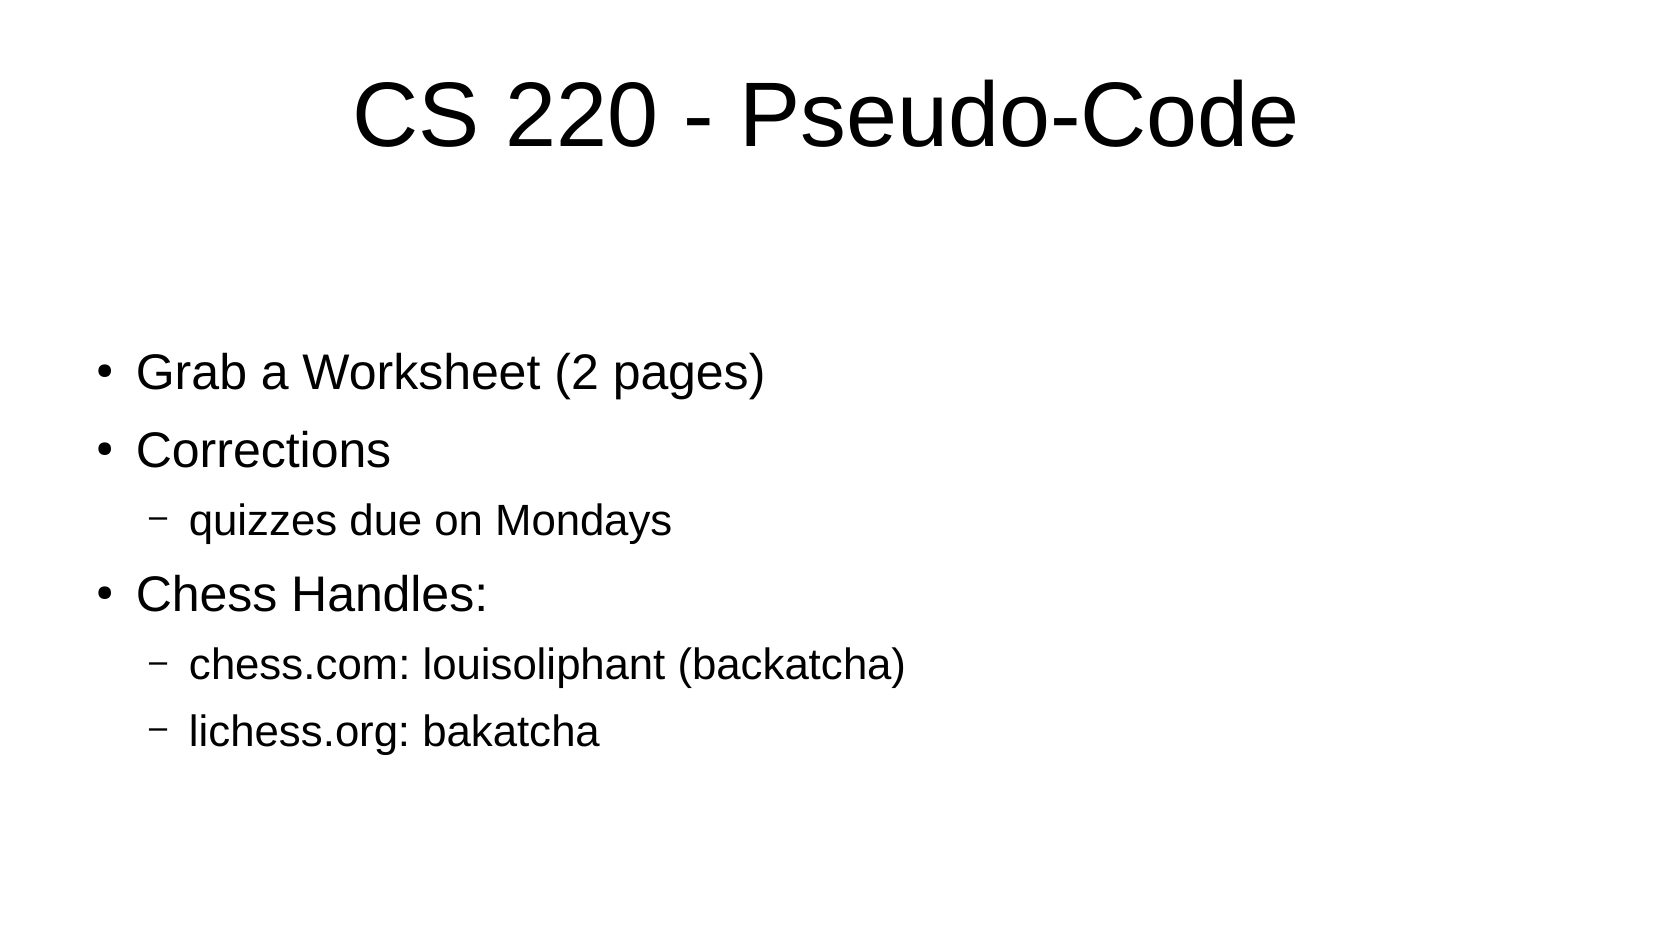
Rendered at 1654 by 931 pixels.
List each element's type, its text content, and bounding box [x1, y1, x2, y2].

title CS 220 - Pseudo-Code [82, 37, 1571, 193]
list Grab a Worksheet (2 pages) Corrections quizzes due on Mondays Chess Handles: chess.com: louisoliphant (backatcha) lichess.org: bakatcha [82, 217, 1571, 758]
